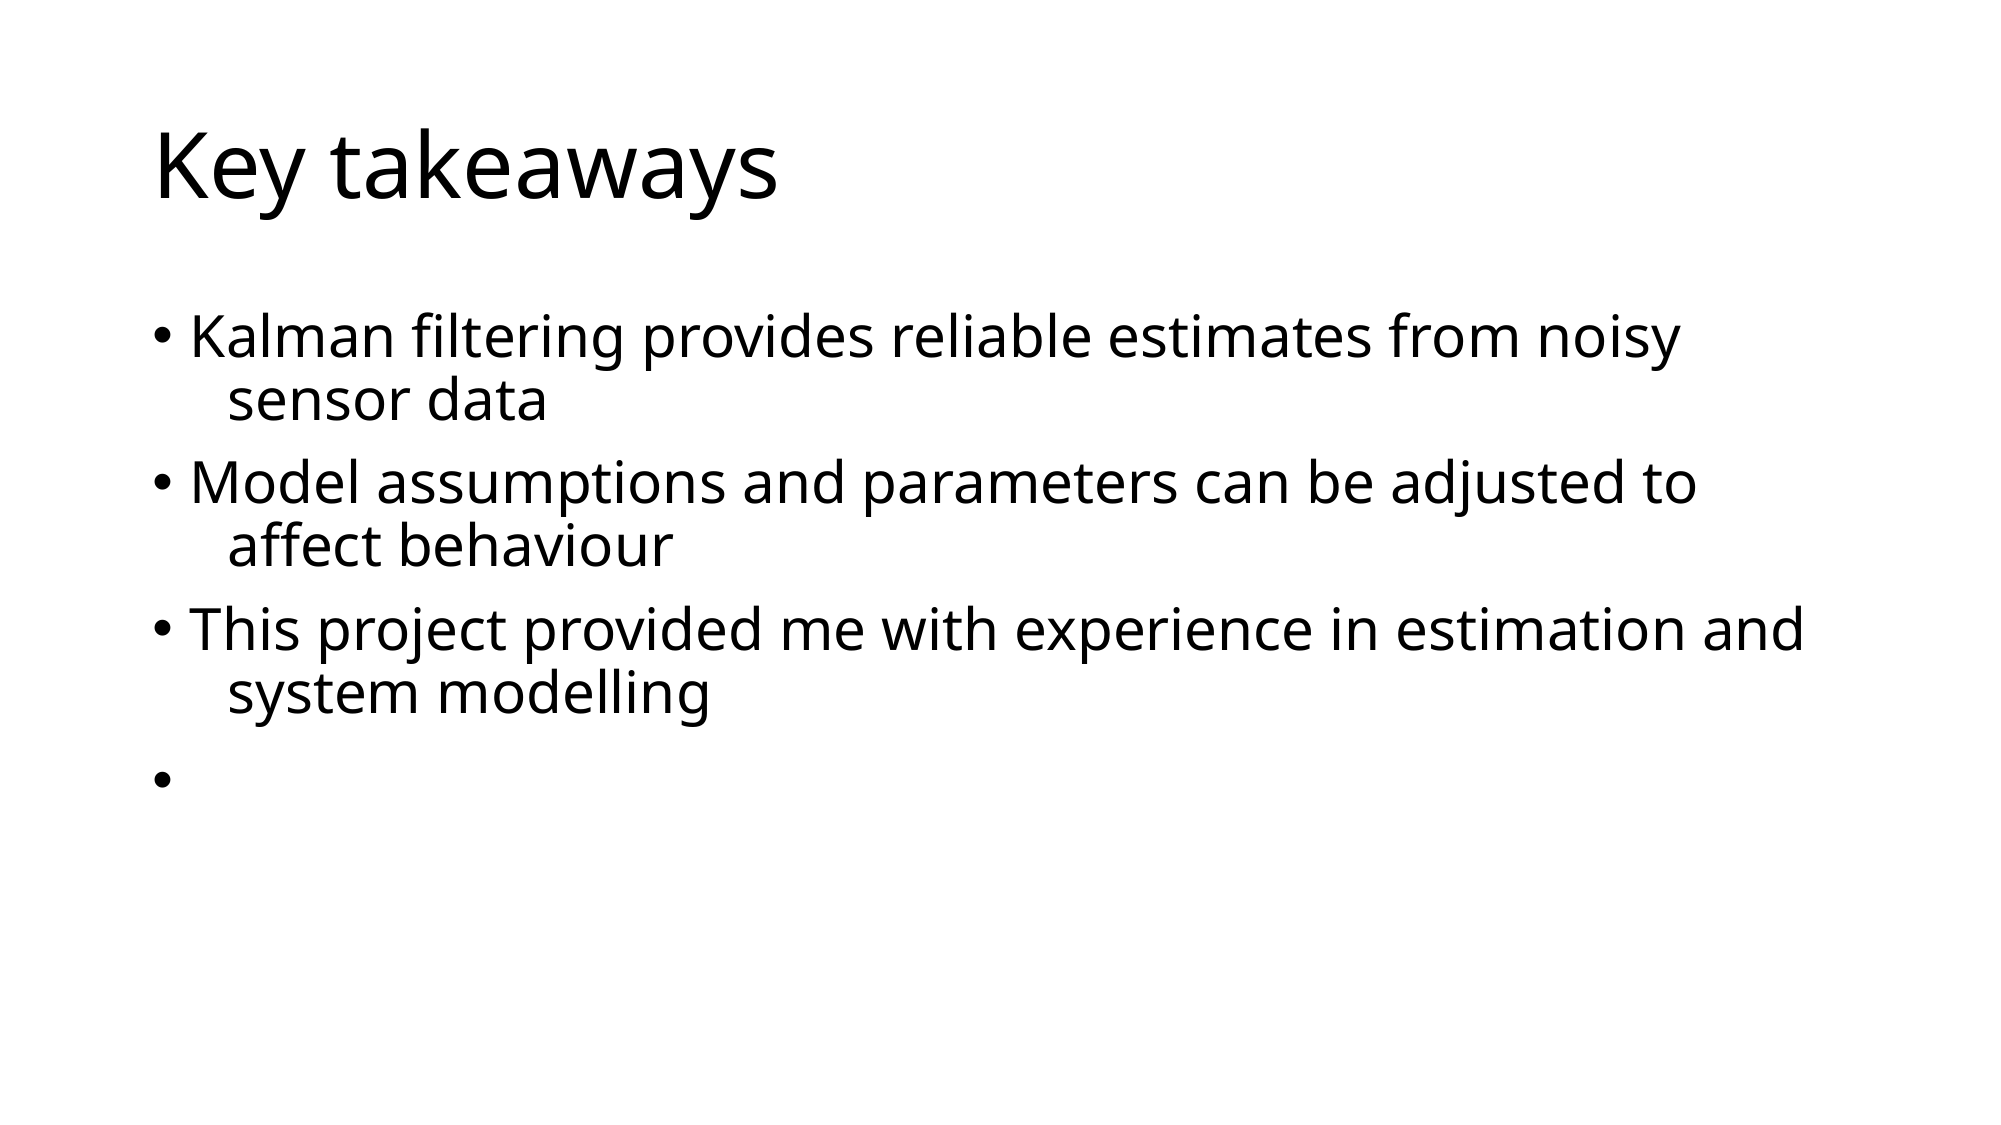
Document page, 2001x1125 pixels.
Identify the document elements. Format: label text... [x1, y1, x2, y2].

list Kalman filtering provides reliable estimates from noisy sensor data Model assumptions and parameters can be adjusted to affect behaviour This project provided me with experience in estimation and system modelling [137, 299, 1863, 1014]
title Key takeaways [137, 59, 1863, 278]
